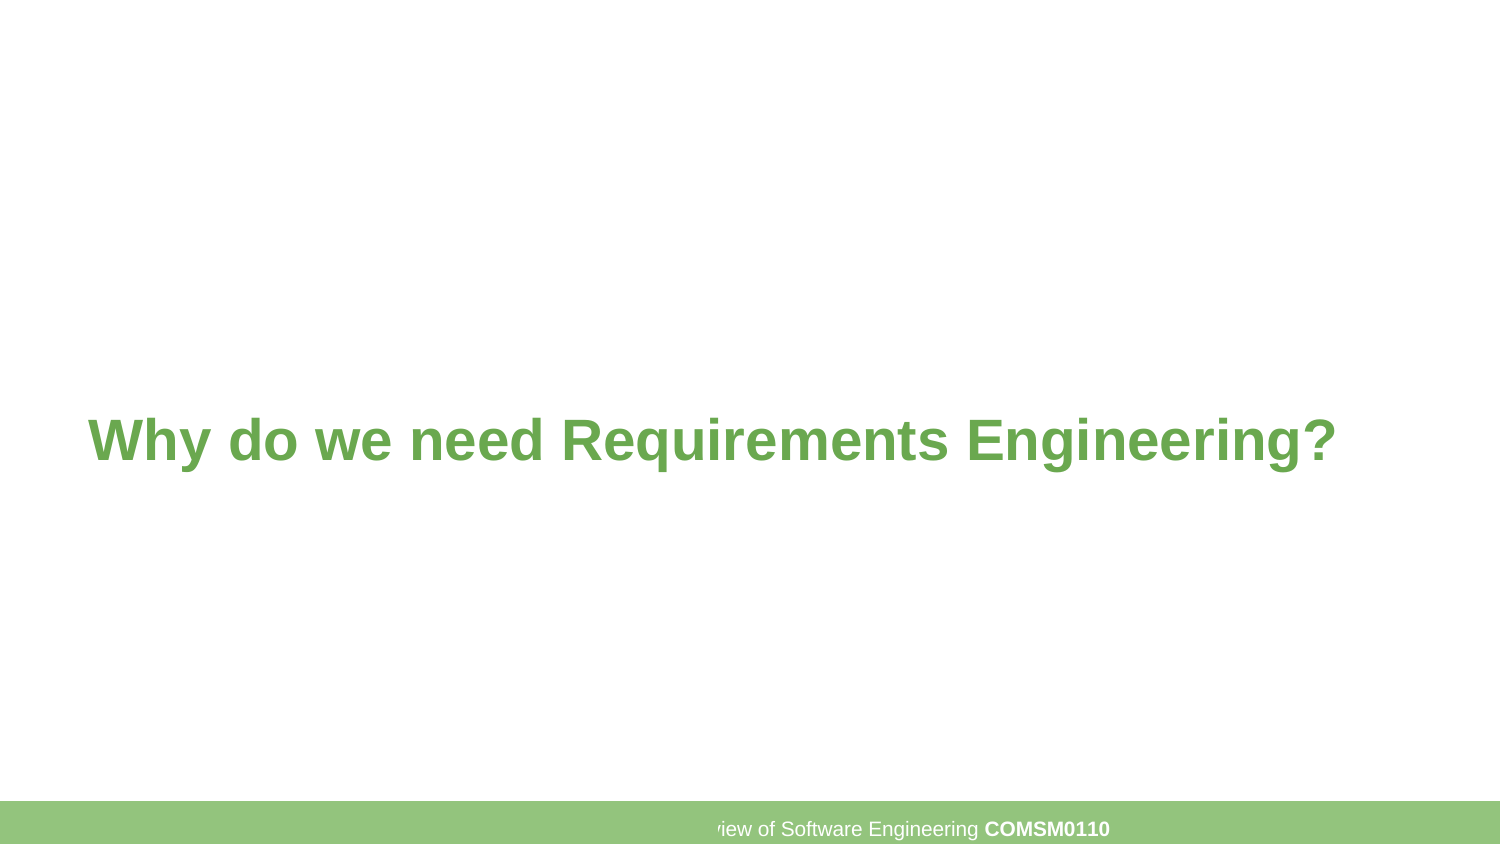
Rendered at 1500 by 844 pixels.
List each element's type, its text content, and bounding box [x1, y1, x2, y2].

title Why do we need Requirements Engineering? [14, 150, 1413, 488]
